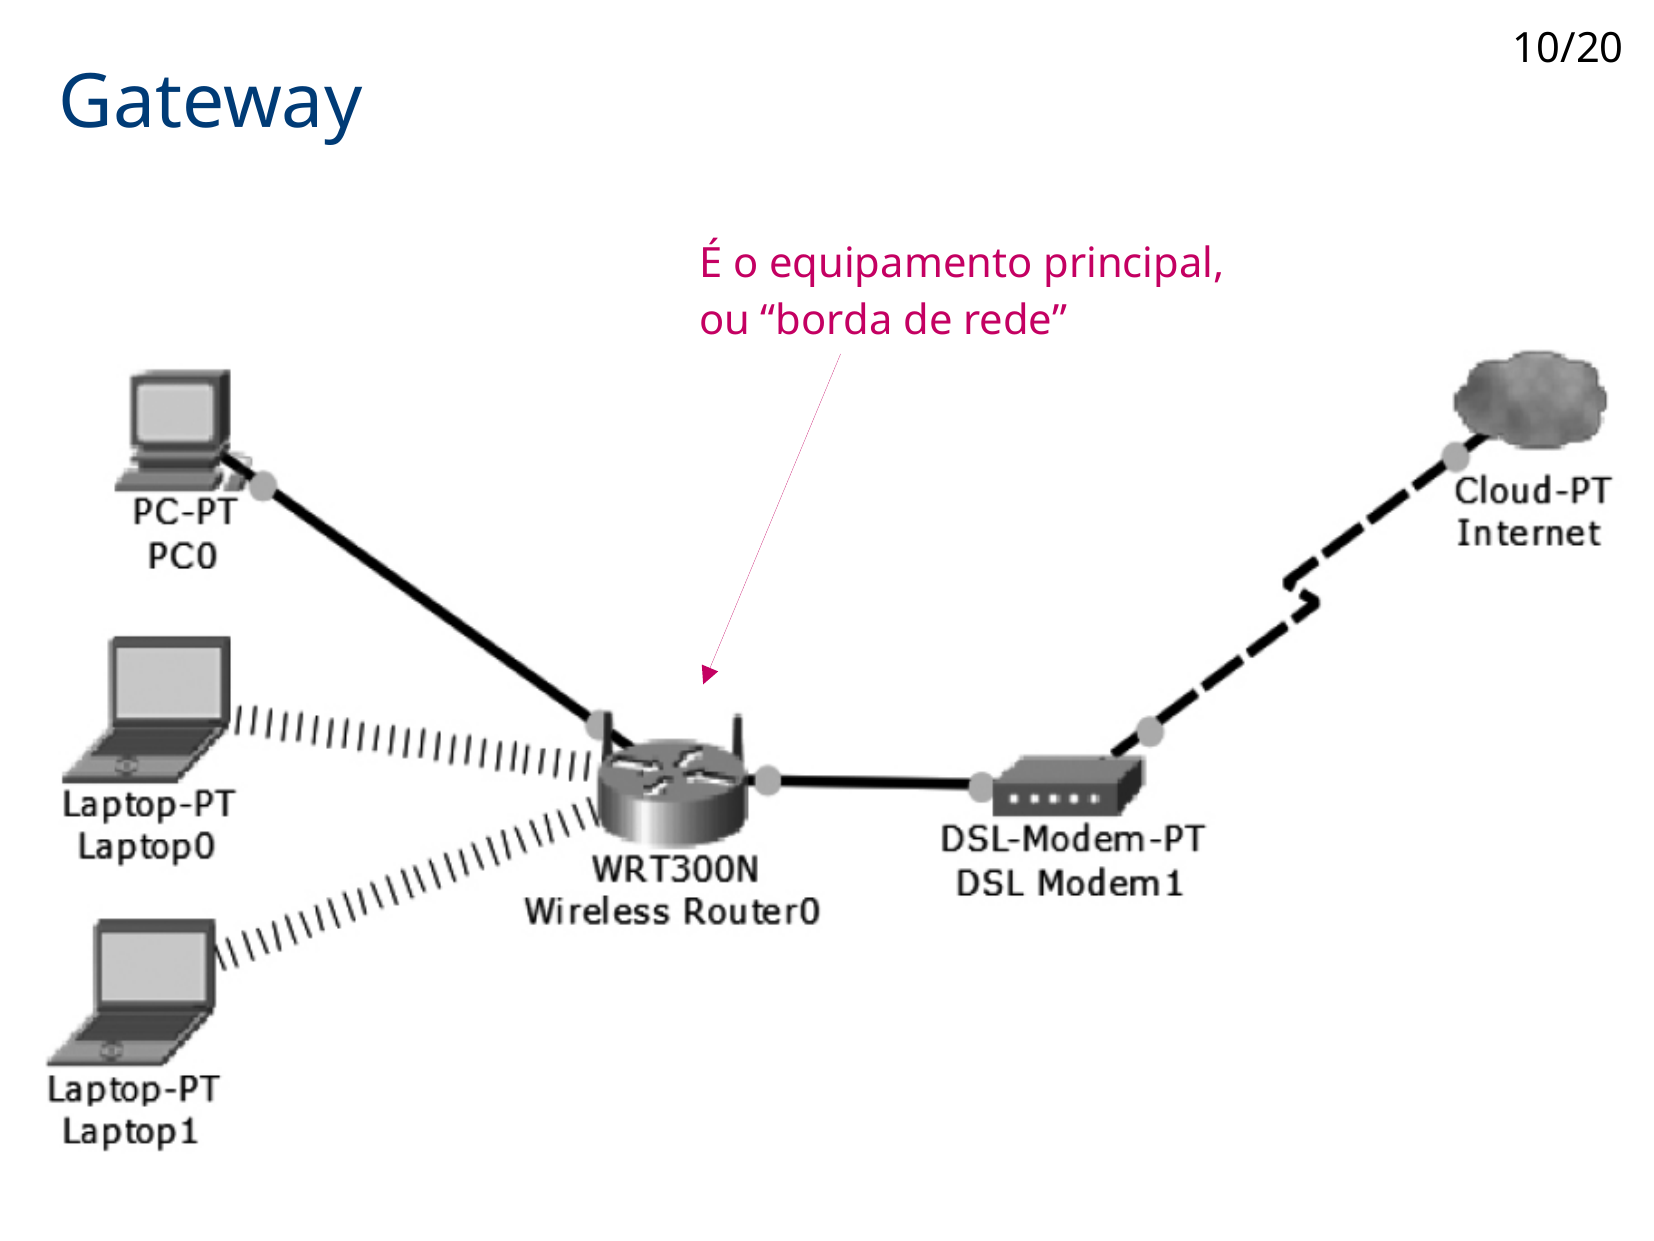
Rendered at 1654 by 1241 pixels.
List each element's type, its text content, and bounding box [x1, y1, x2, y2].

picture [30, 333, 1625, 1163]
title Gateway [59, 47, 1625, 166]
text_box É o equipamento principal, ou “borda de rede” [684, 225, 1241, 354]
